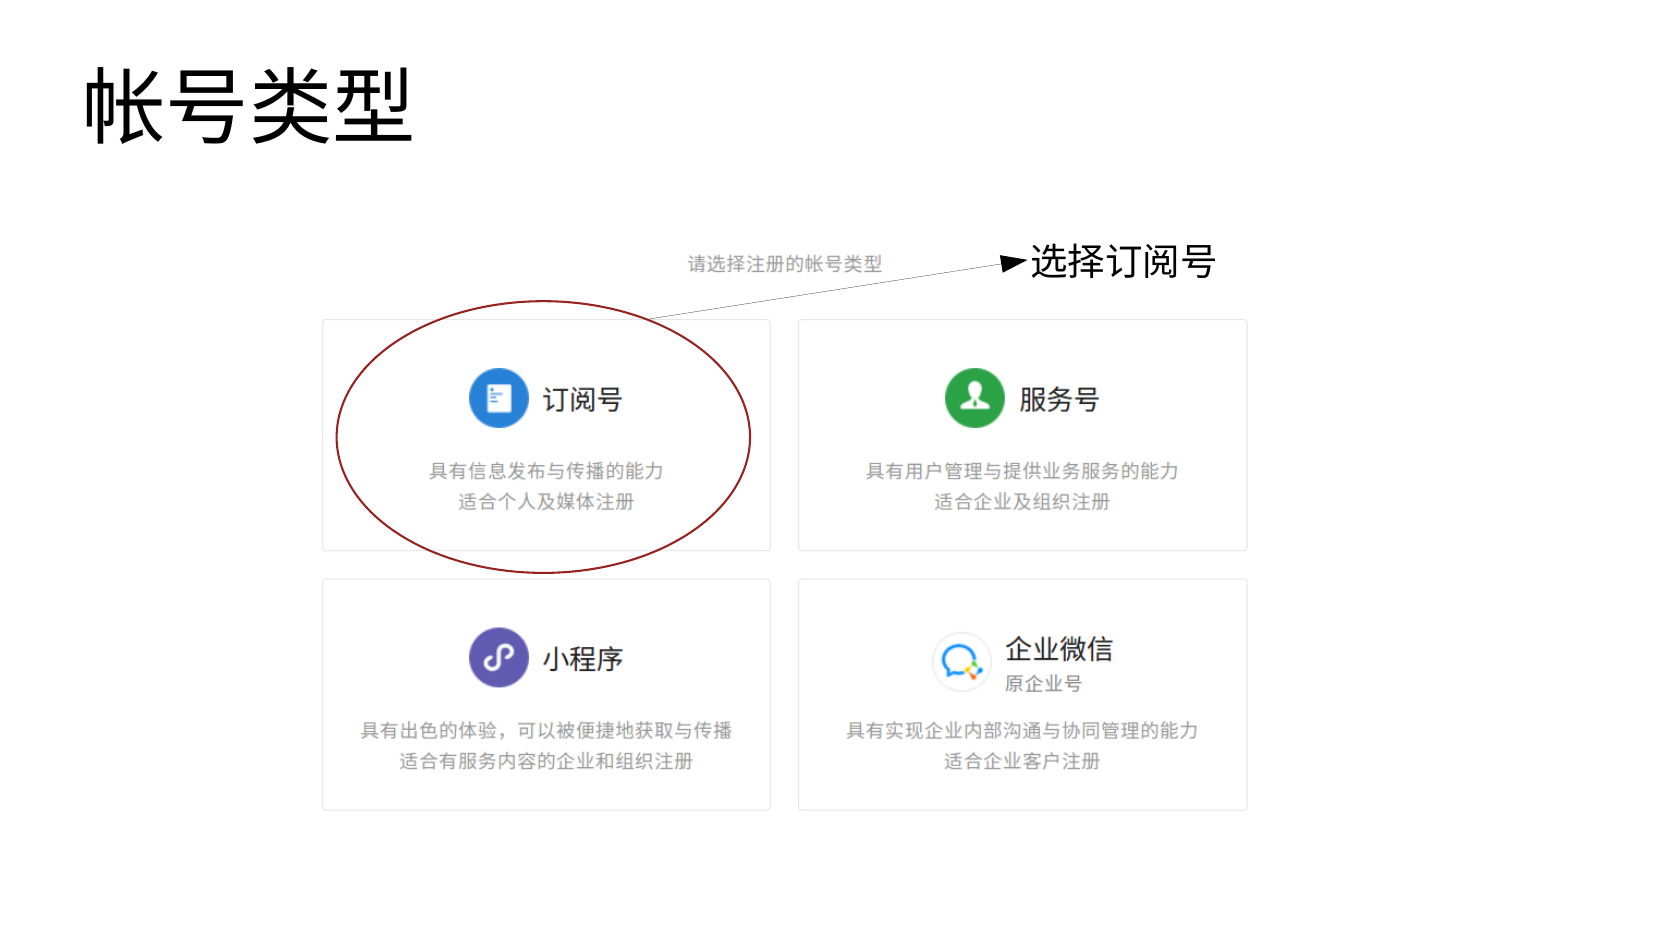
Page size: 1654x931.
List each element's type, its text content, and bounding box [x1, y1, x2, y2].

picture [248, 210, 1335, 851]
title 帐号类型 [82, 37, 1571, 166]
text_box 选择订阅号 [1015, 224, 1312, 294]
